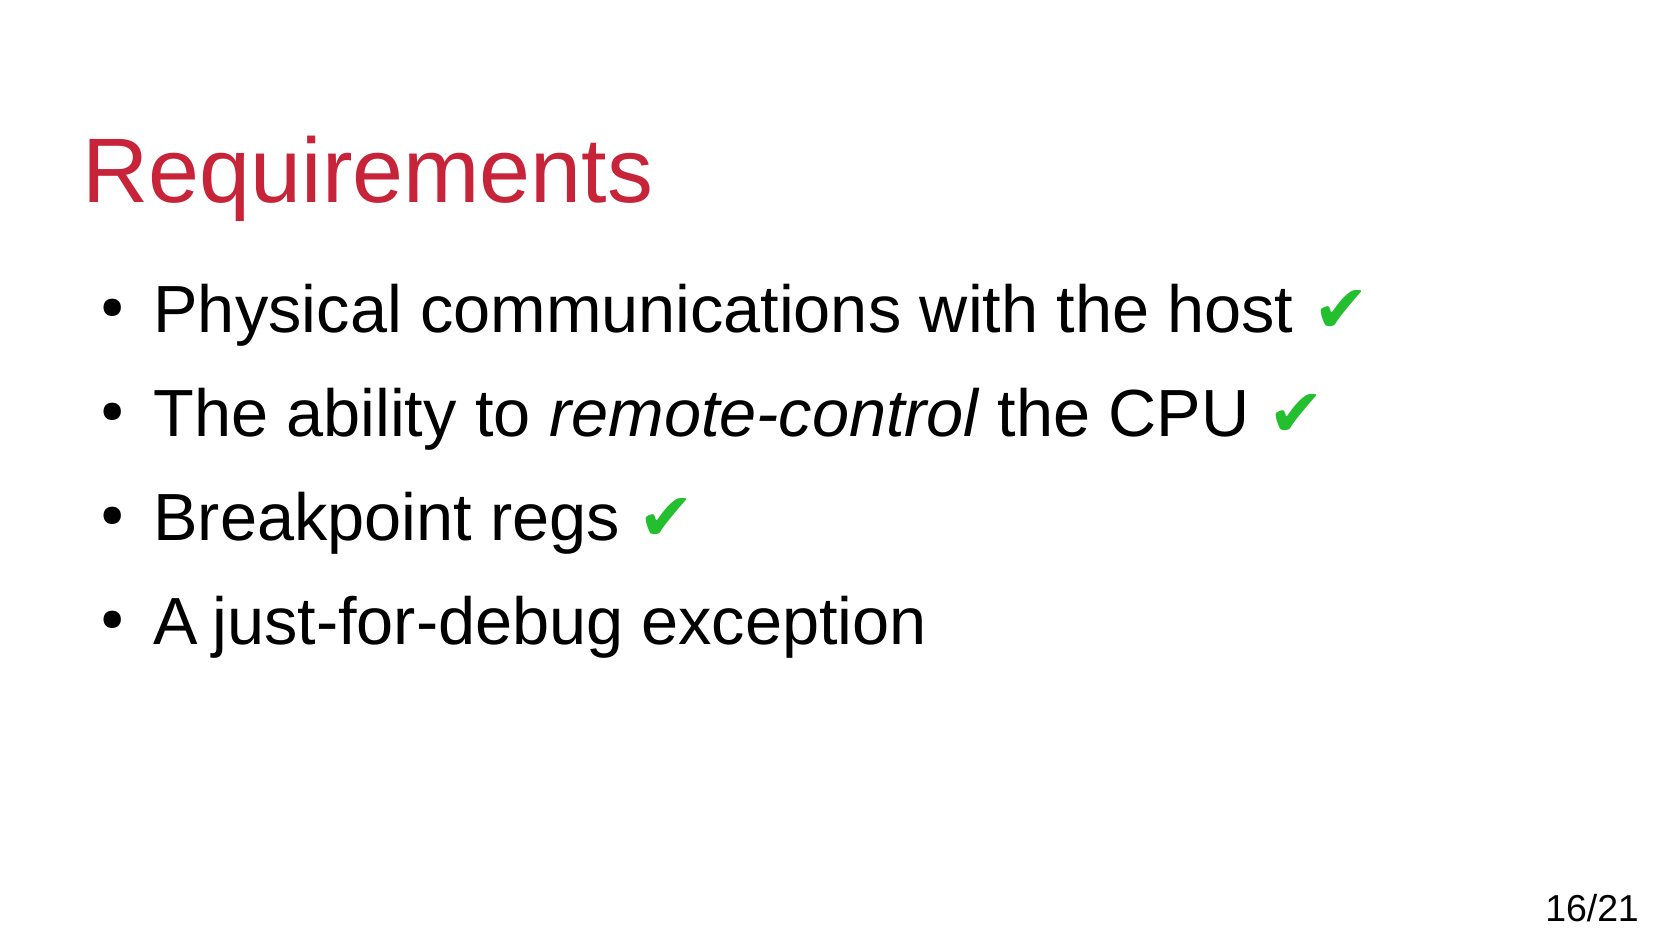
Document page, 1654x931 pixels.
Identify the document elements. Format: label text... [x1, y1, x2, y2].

title Requirements [82, 92, 1571, 249]
list Physical communications with the host ✔ The ability to remote-control the CPU ✔ Breakpoint regs ✔ A just-for-debug exception [82, 271, 1571, 758]
